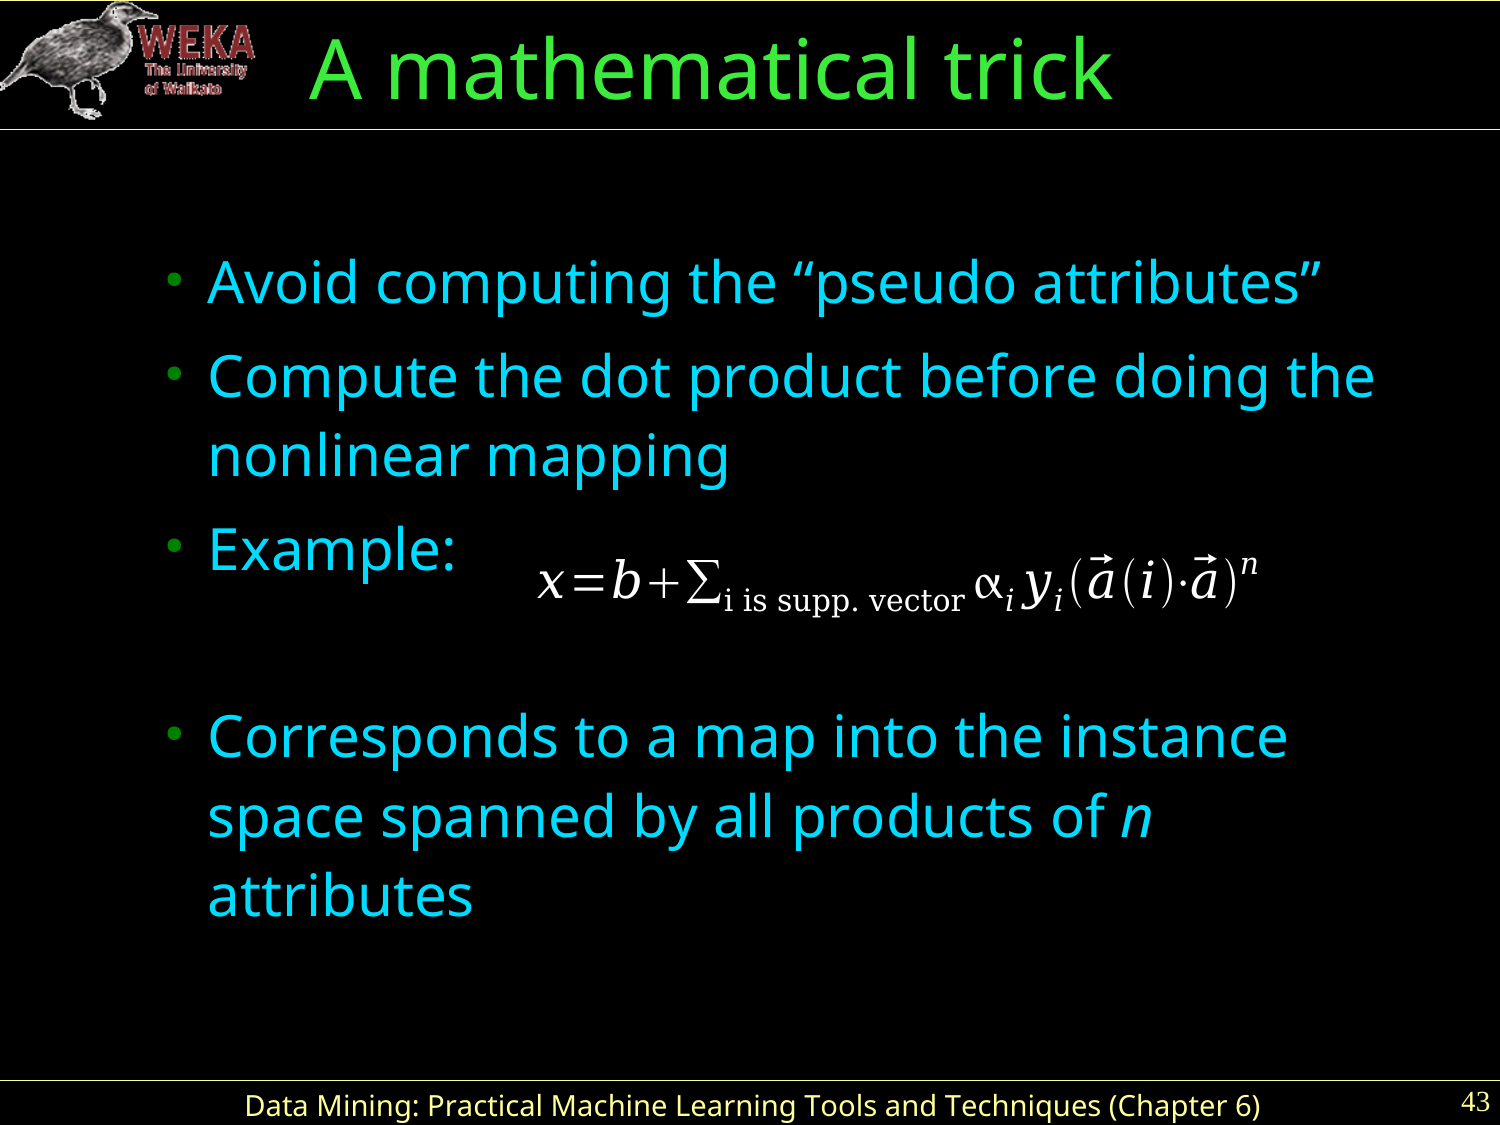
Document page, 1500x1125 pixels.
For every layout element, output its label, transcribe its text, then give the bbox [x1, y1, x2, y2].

list Avoid computing the “pseudo attributes” Compute the dot product before doing the nonlinear mapping Example: Corresponds to a map into the instance space spanned by all products of n attributes [150, 233, 1447, 909]
picture [0, 1, 266, 129]
title A mathematical trick [295, 0, 1500, 148]
chart [530, 546, 1265, 619]
